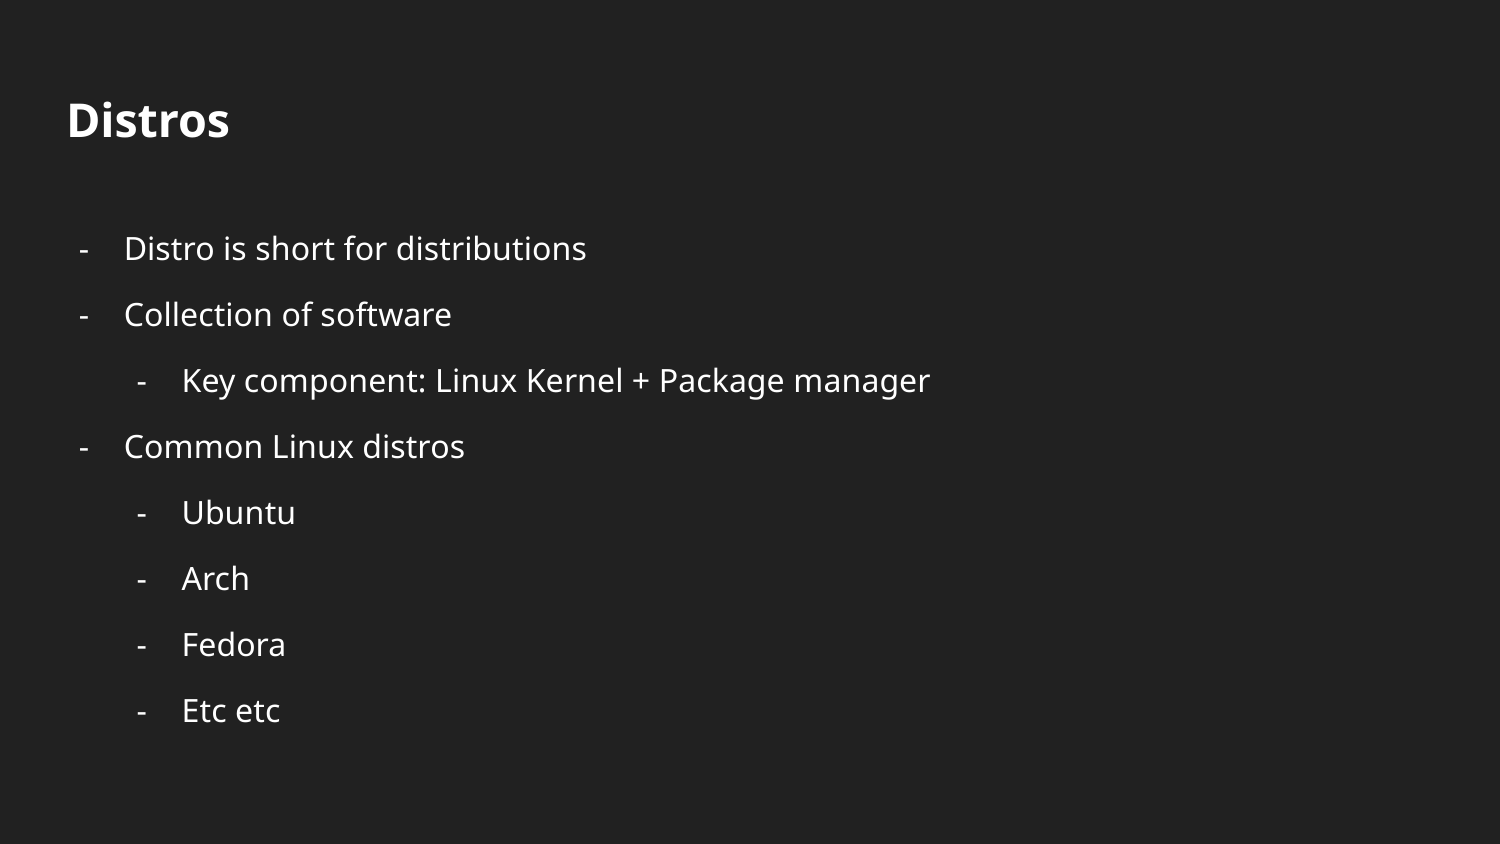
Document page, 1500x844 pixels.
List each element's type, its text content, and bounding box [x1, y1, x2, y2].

title Distros [51, 72, 1449, 167]
list Distro is short for distributions Collection of software Key component: Linux Kernel + Package manager Common Linux distros Ubuntu Arch Fedora Etc etc [51, 189, 1449, 750]
